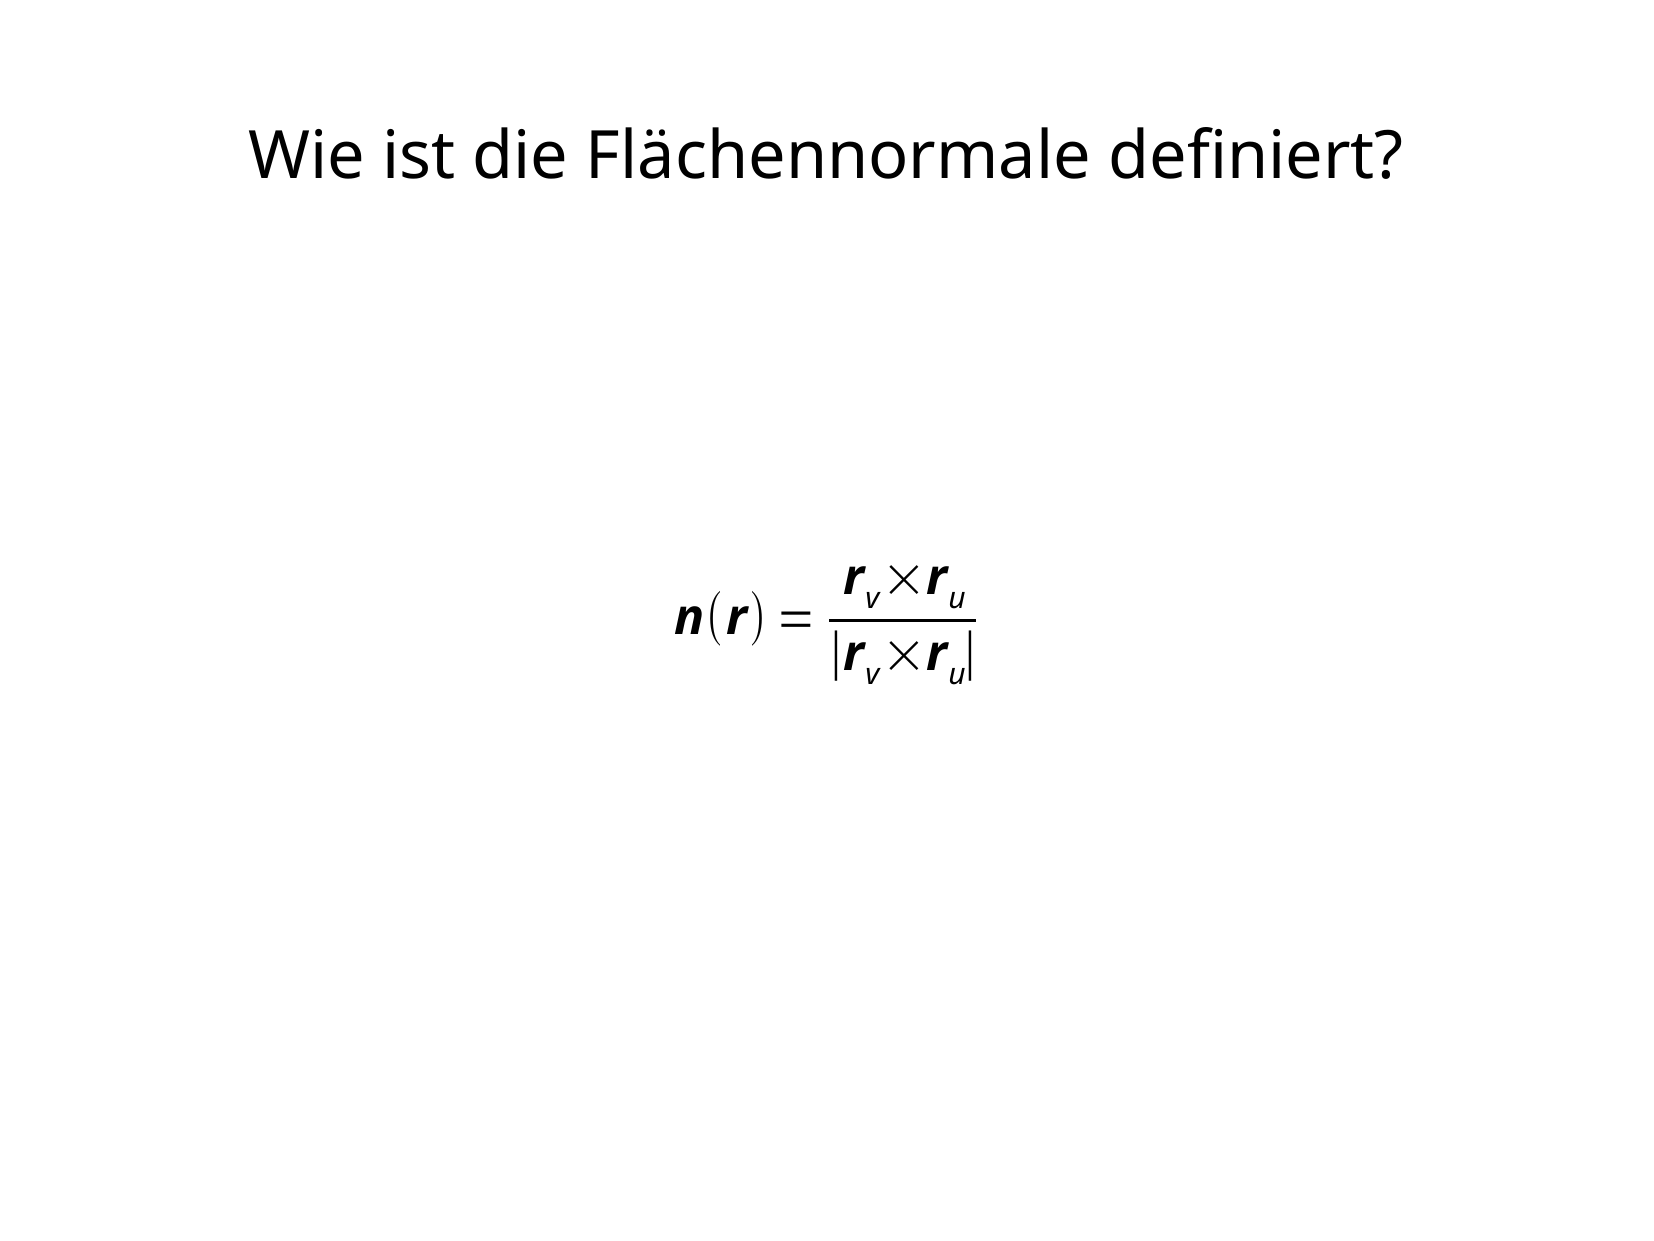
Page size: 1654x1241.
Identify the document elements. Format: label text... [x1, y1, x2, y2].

chart [666, 547, 987, 693]
title Wie ist die Flächennormale definiert? [82, 49, 1571, 257]
